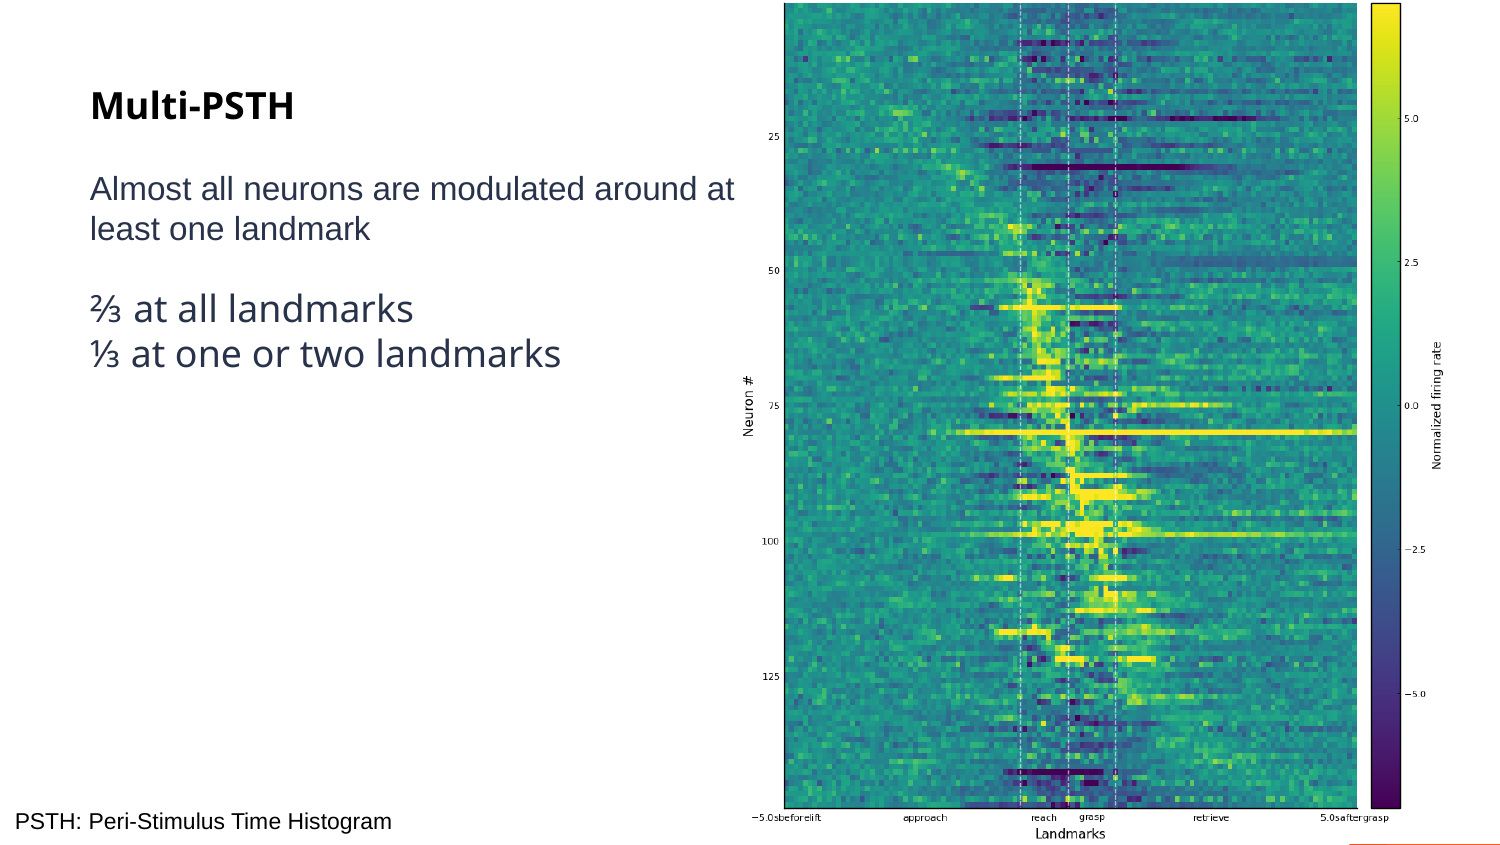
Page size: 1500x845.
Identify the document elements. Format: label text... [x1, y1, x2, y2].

text_box PSTH: Peri-Stimulus Time Histogram [0, 799, 563, 845]
text_box Multi-PSTH Almost all neurons are modulated around at least one landmark ⅔ at all landmarks ⅓ at one or two landmarks [75, 75, 778, 654]
picture [740, 0, 1500, 844]
